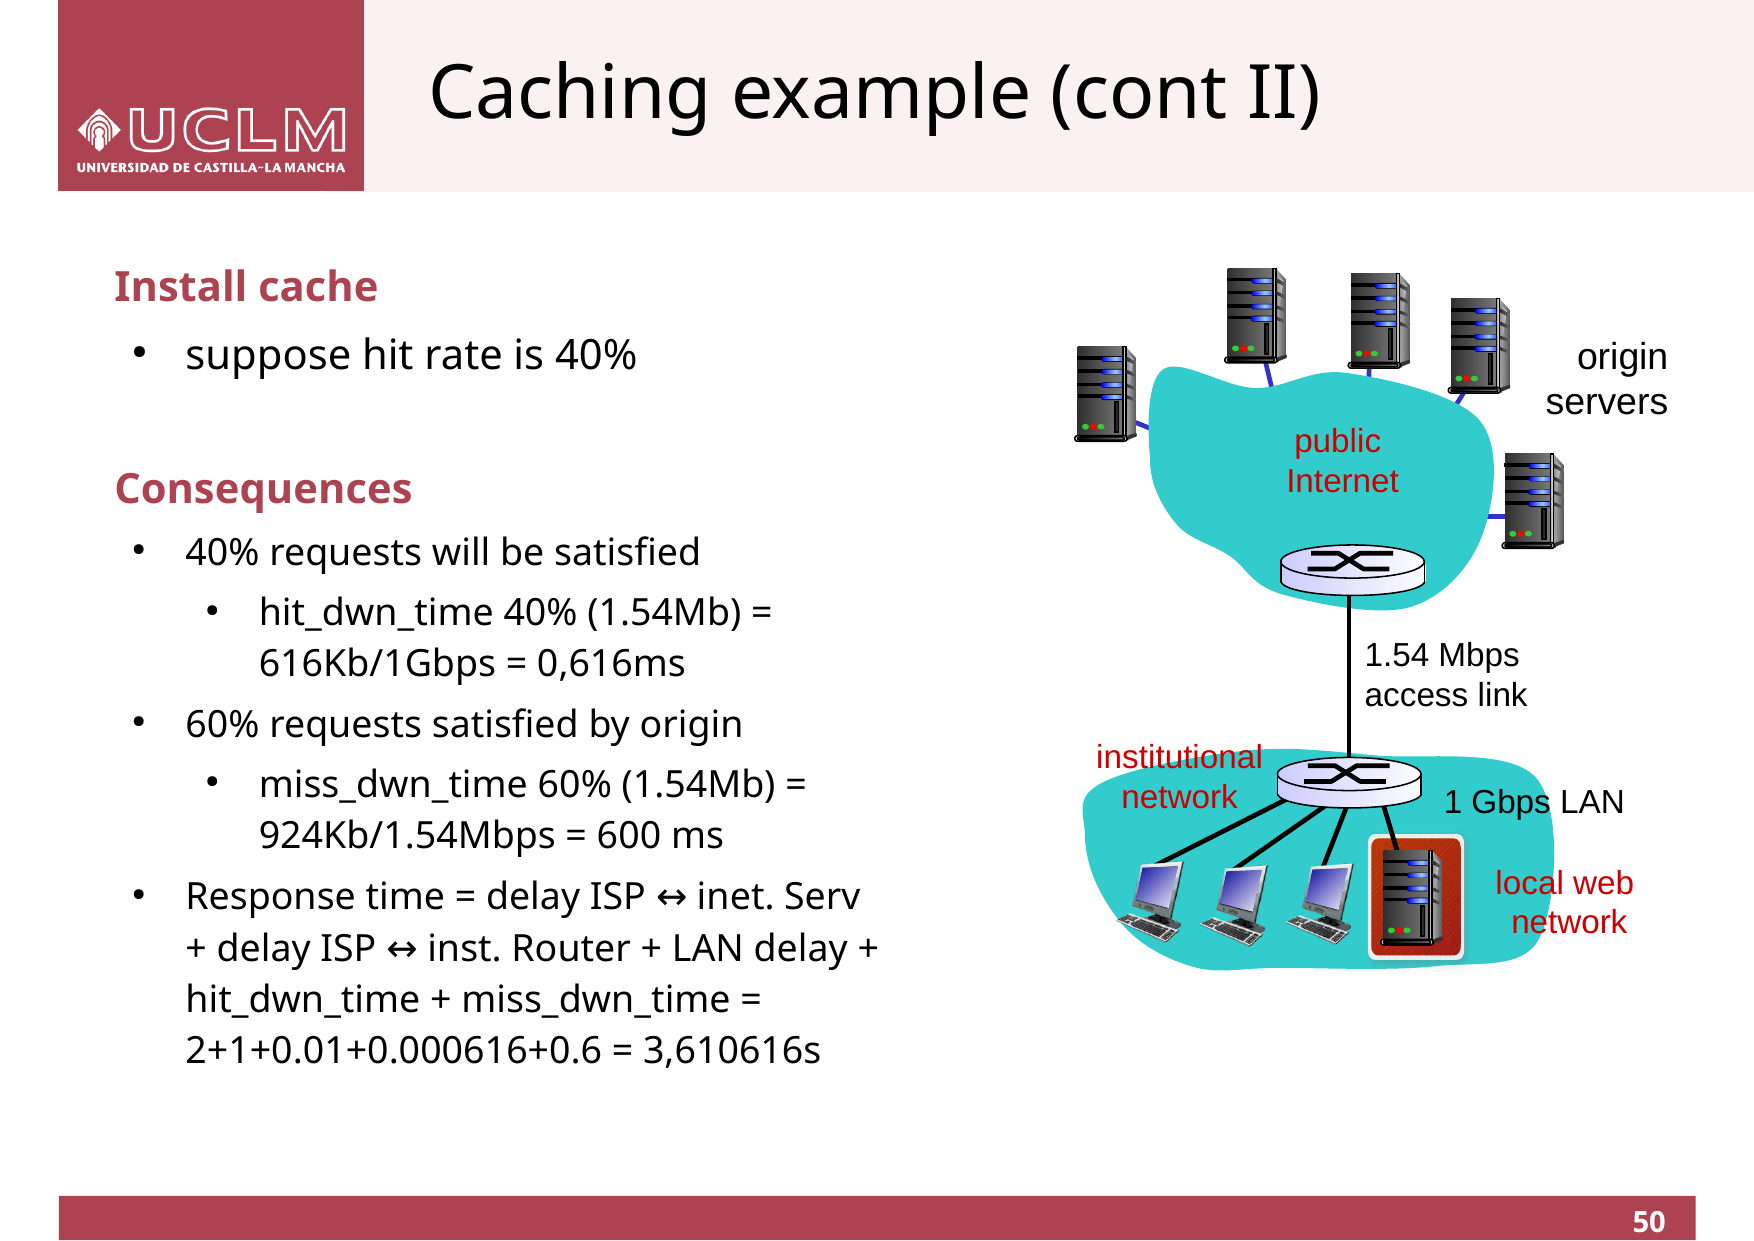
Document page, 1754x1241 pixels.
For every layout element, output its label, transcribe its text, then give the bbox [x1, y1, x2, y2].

text_box 1.54 Mbps access link [1349, 625, 1545, 721]
text_box [1348, 273, 1411, 369]
text_box [1083, 824, 1230, 890]
text_box [1476, 828, 1555, 965]
text_box [1502, 453, 1565, 549]
text_box [1135, 866, 1178, 909]
text_box origin servers [1530, 324, 1684, 431]
text_box [1380, 850, 1443, 946]
picture [1099, 857, 1356, 953]
text_box [1219, 869, 1262, 912]
text_box local web network [1480, 853, 1659, 949]
picture [58, 0, 364, 191]
text_box [1224, 268, 1287, 363]
text_box [1074, 346, 1137, 442]
text_box [1448, 298, 1511, 394]
title Caching example (cont II) [413, 0, 1667, 198]
picture [1359, 822, 1476, 975]
text_box 1 Gbps LAN [1428, 772, 1640, 828]
text_box institutional network [1081, 727, 1279, 824]
text_box [1151, 748, 1530, 971]
text_box public Internet [1262, 411, 1414, 508]
text_box [1305, 868, 1348, 910]
list Install cache suppose hit rate is 40% Consequences 40% requests will be satisfied hit_dwn_time 40% (1.54Mb) = 616Kb/1Gbps = 0,616ms 60% requests satisfied by origin miss_dwn_time 60% (1.54Mb) = 924Kb/1.54Mbps = 600 ms Response time = delay ISP ↔ inet. Serv + delay ISP ↔ inst. Router + LAN delay + hit_dwn_time + miss_dwn_time = 2+1+0.01+0.000616+0.6 = 3,610616s [99, 249, 899, 1223]
text_box [1148, 366, 1494, 611]
